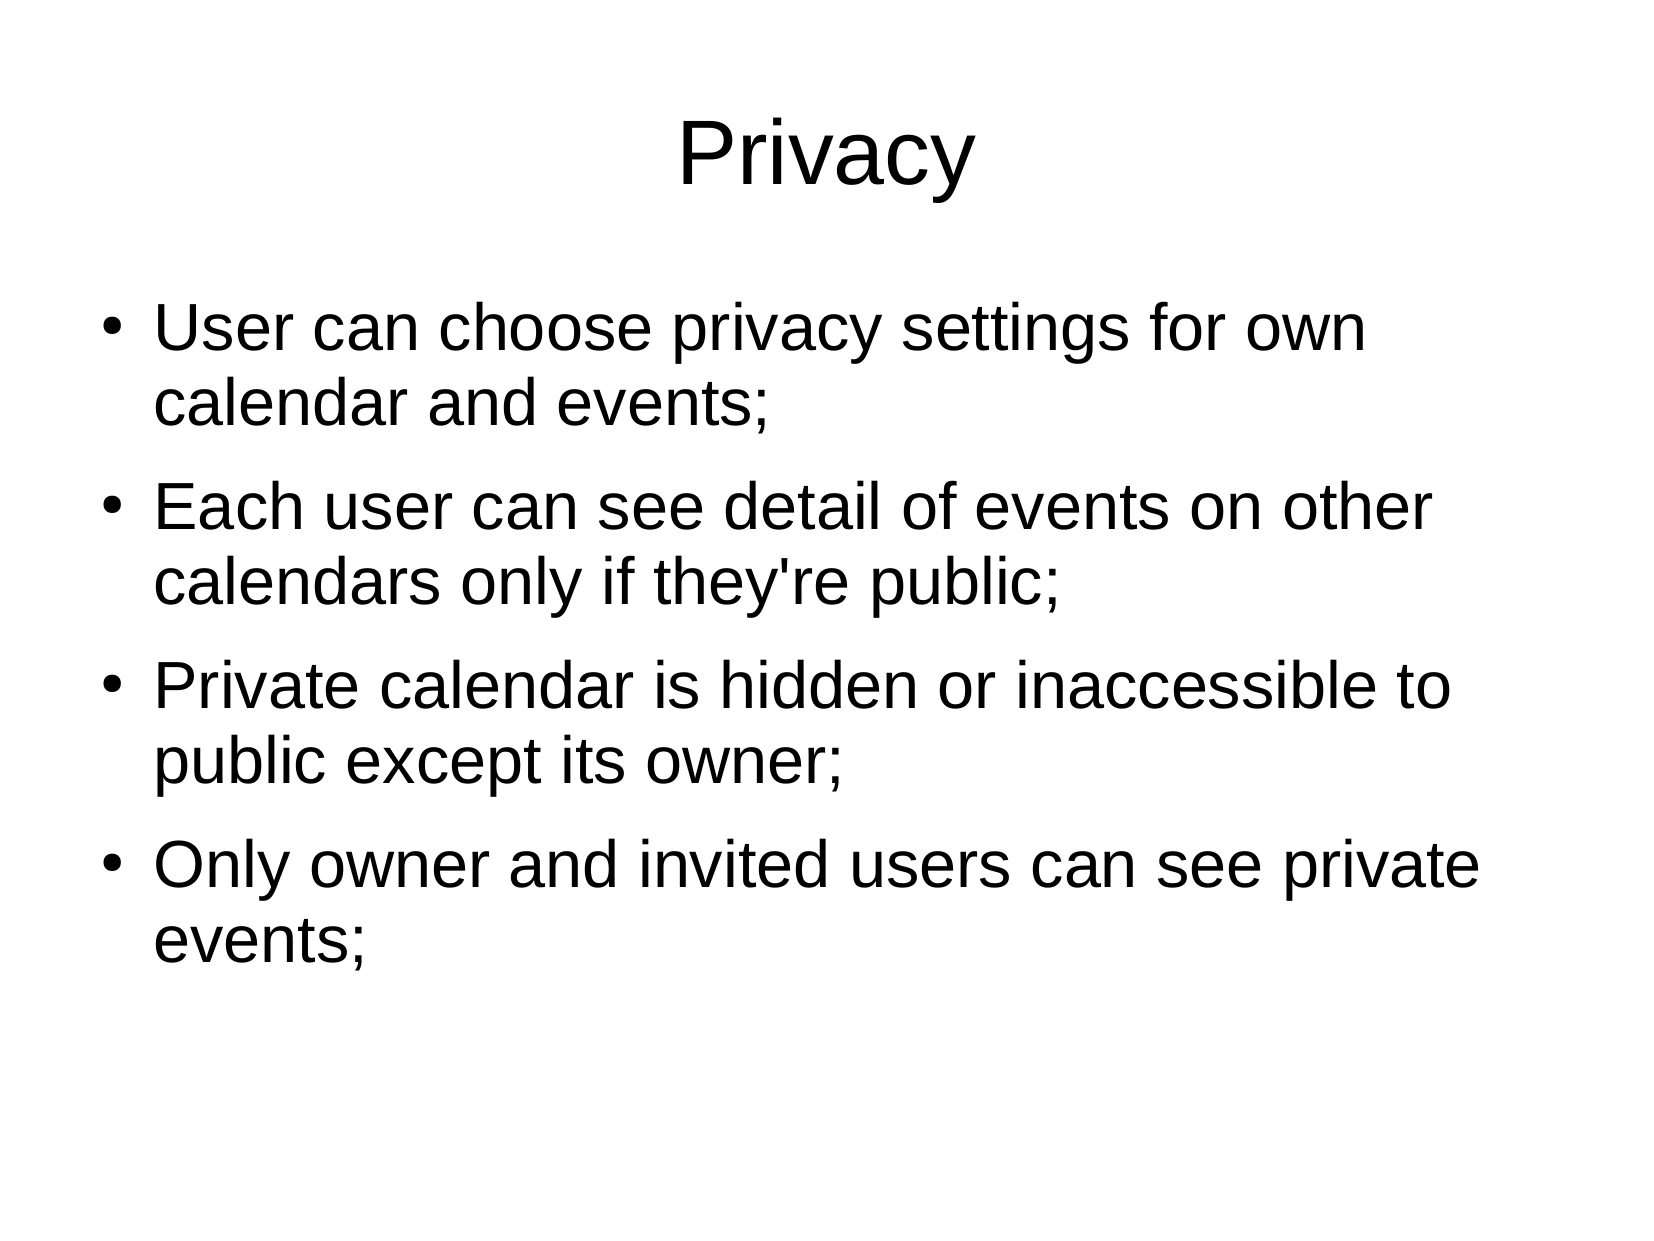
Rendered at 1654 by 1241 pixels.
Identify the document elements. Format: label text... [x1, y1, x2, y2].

list User can choose privacy settings for own calendar and events; Each user can see detail of events on other calendars only if they're public; Private calendar is hidden or inaccessible to public except its owner; Only owner and invited users can see private events; [82, 290, 1571, 1010]
title Privacy [82, 49, 1571, 257]
